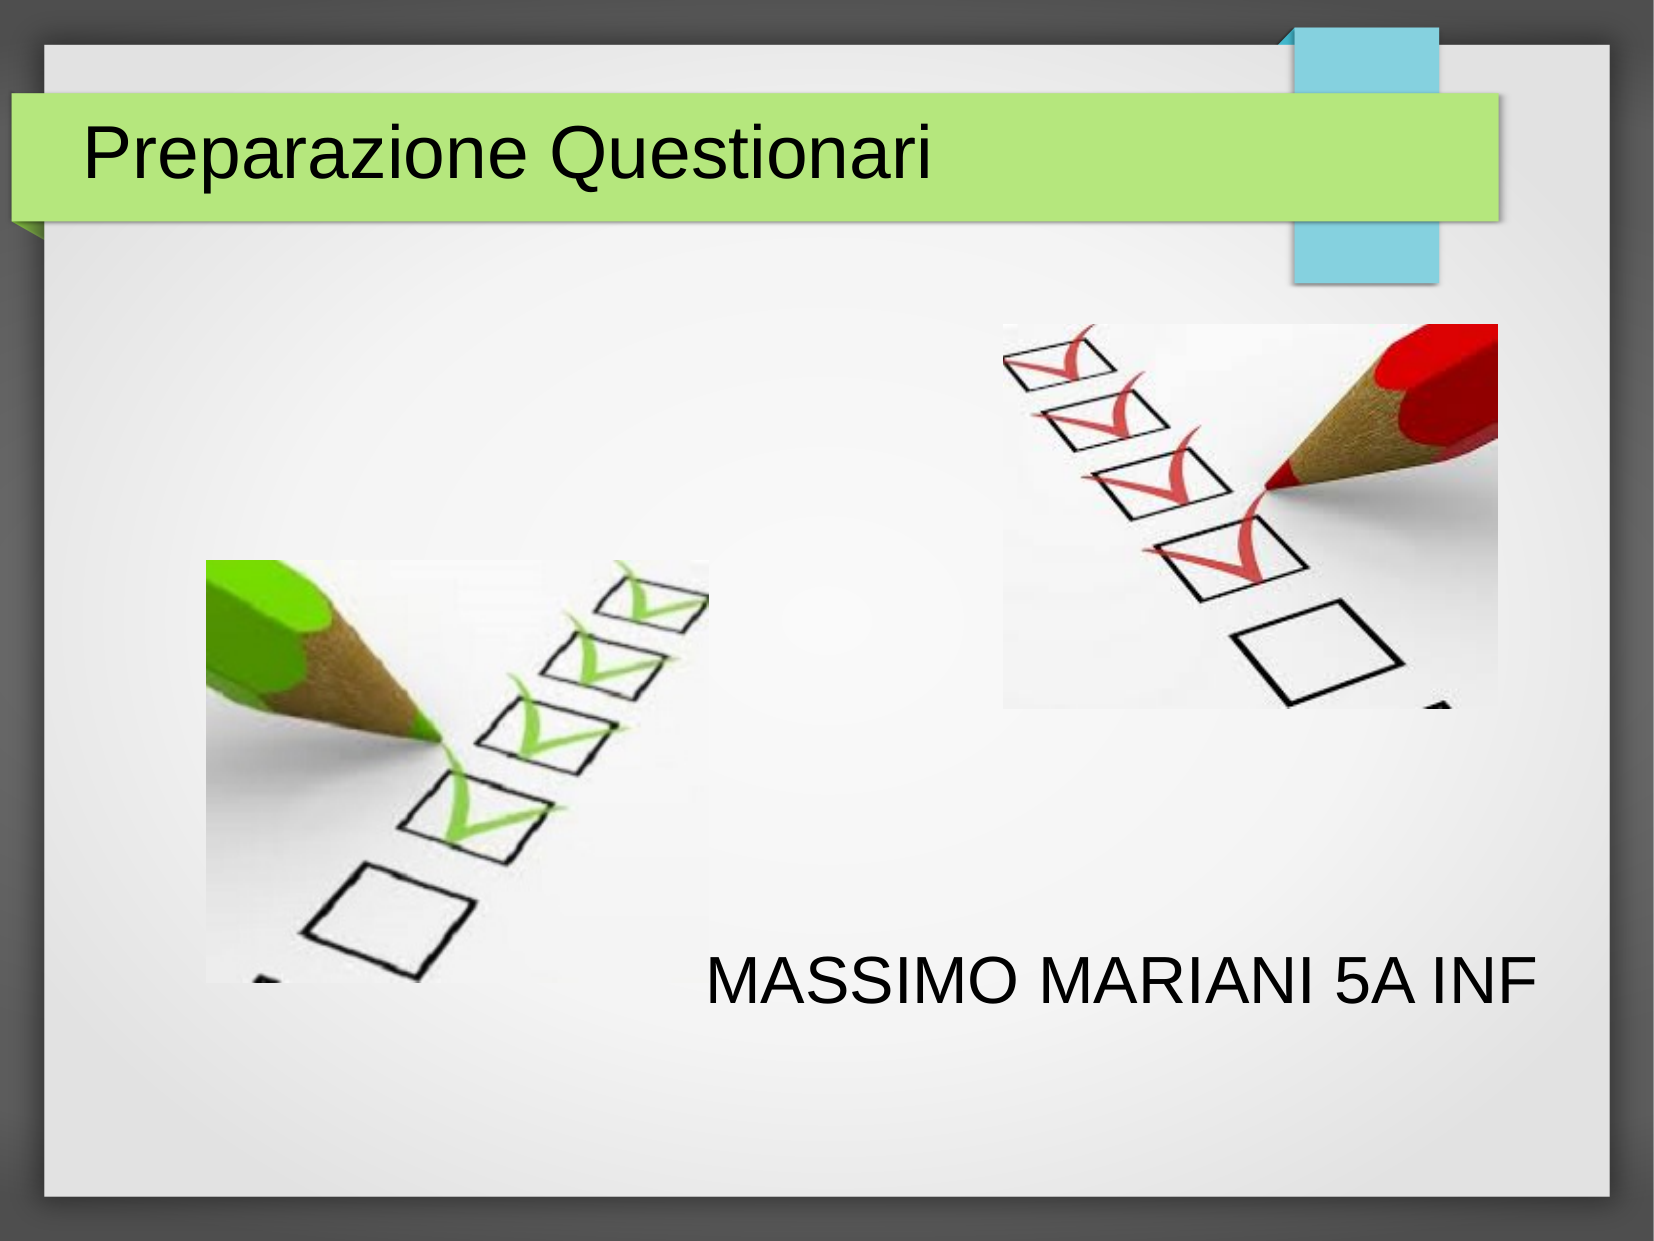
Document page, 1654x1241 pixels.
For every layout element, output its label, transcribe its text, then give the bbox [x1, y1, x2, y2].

picture [0, 0, 1654, 1241]
title Preparazione Questionari [82, 0, 1654, 325]
picture [206, 560, 709, 983]
picture [1003, 324, 1498, 709]
subtitle MASSIMO MARIANI 5A INF [106, 195, 1595, 1093]
